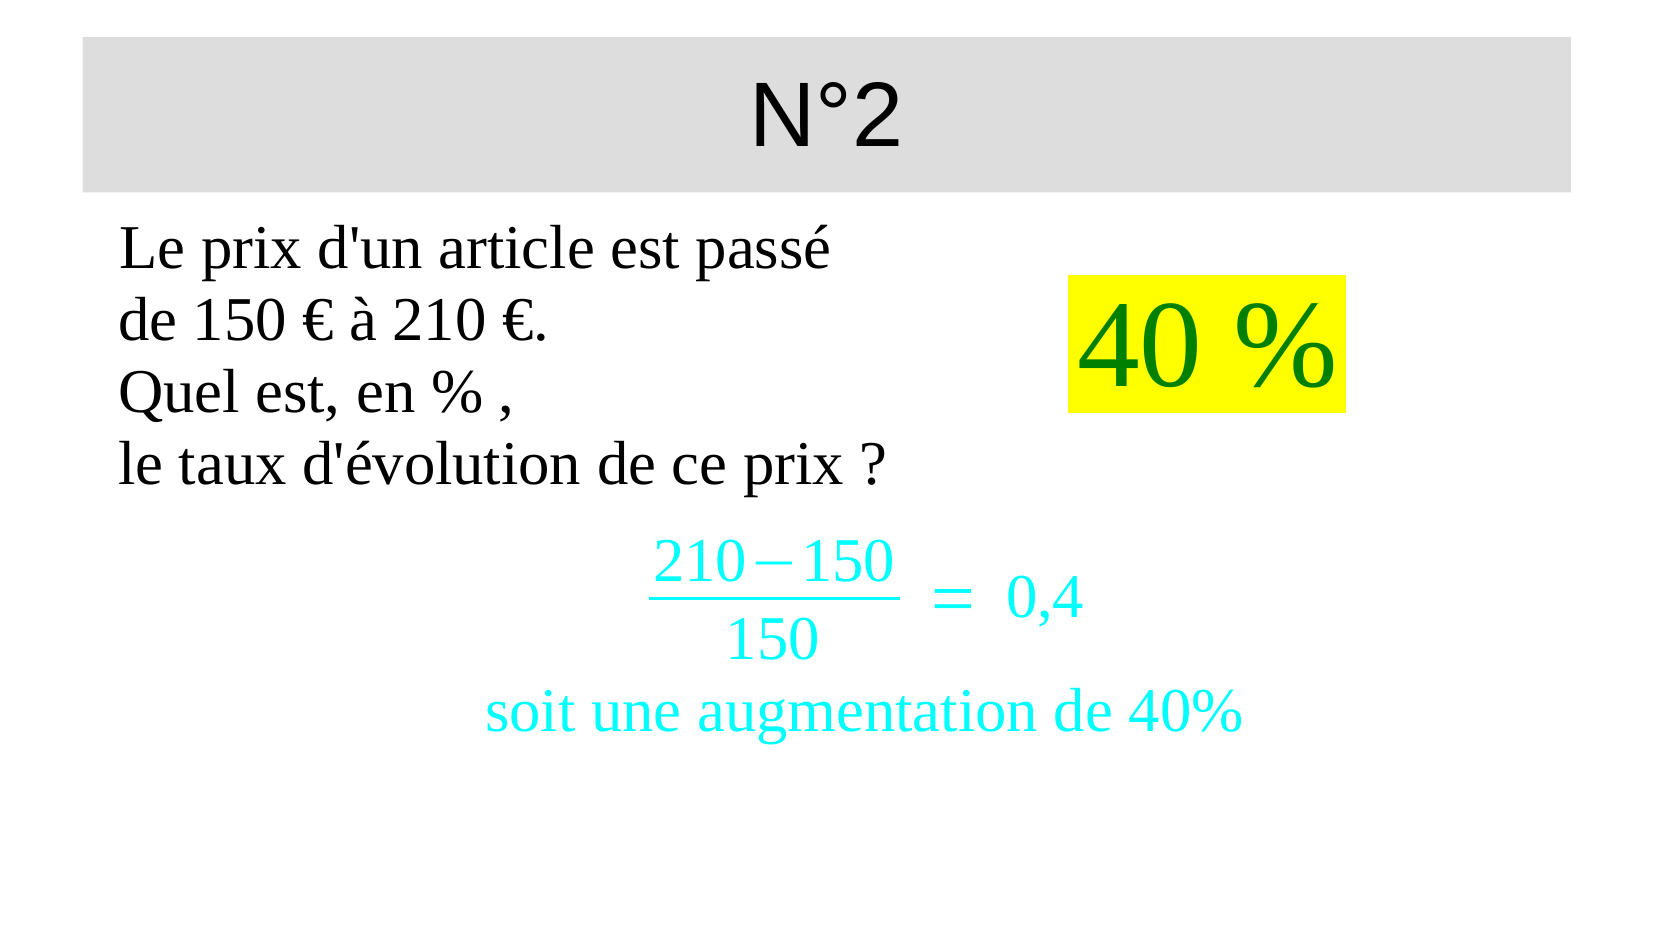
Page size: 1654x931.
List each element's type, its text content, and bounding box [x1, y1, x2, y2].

chart [1067, 275, 1347, 414]
title N°2 [82, 37, 1571, 193]
chart [478, 524, 1252, 745]
chart [111, 212, 898, 498]
